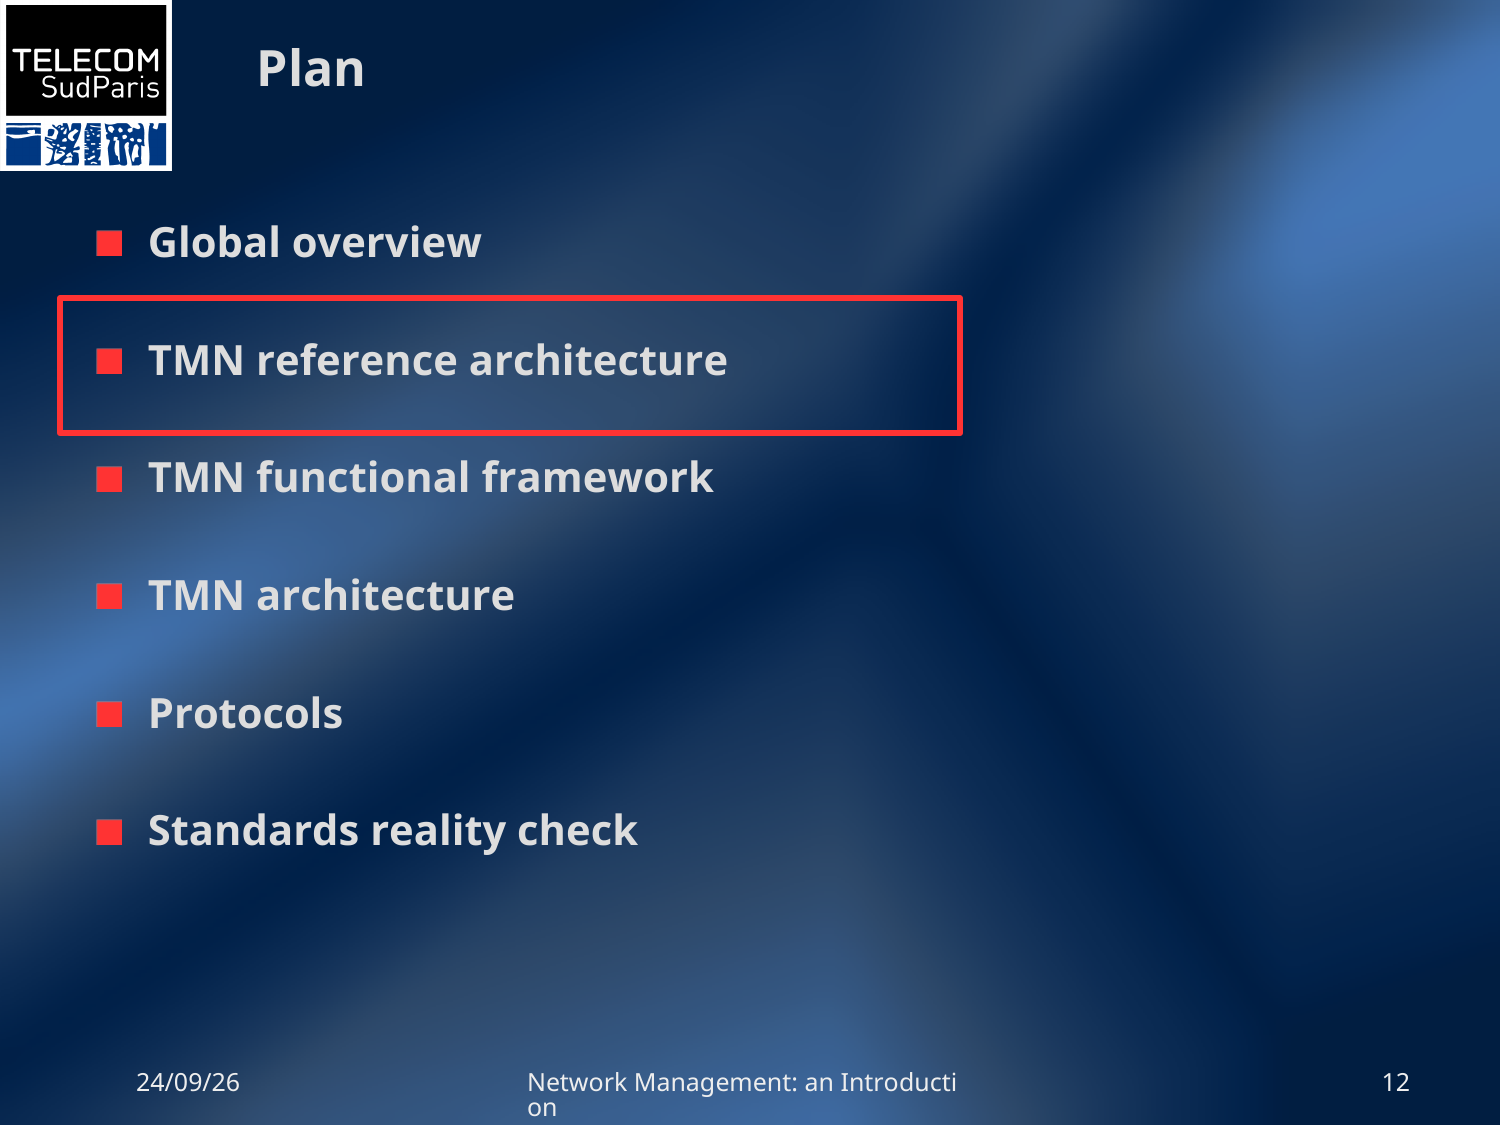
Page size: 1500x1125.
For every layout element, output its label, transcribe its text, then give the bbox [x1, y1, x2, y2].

picture [0, 0, 1500, 1125]
list Global overview TMN reference architecture TMN functional framework TMN architecture Protocols Standards reality check [76, 301, 957, 430]
title Plan [242, 7, 1436, 126]
list Global overview TMN reference architecture TMN functional framework TMN architecture Protocols Standards reality check [76, 207, 1427, 977]
